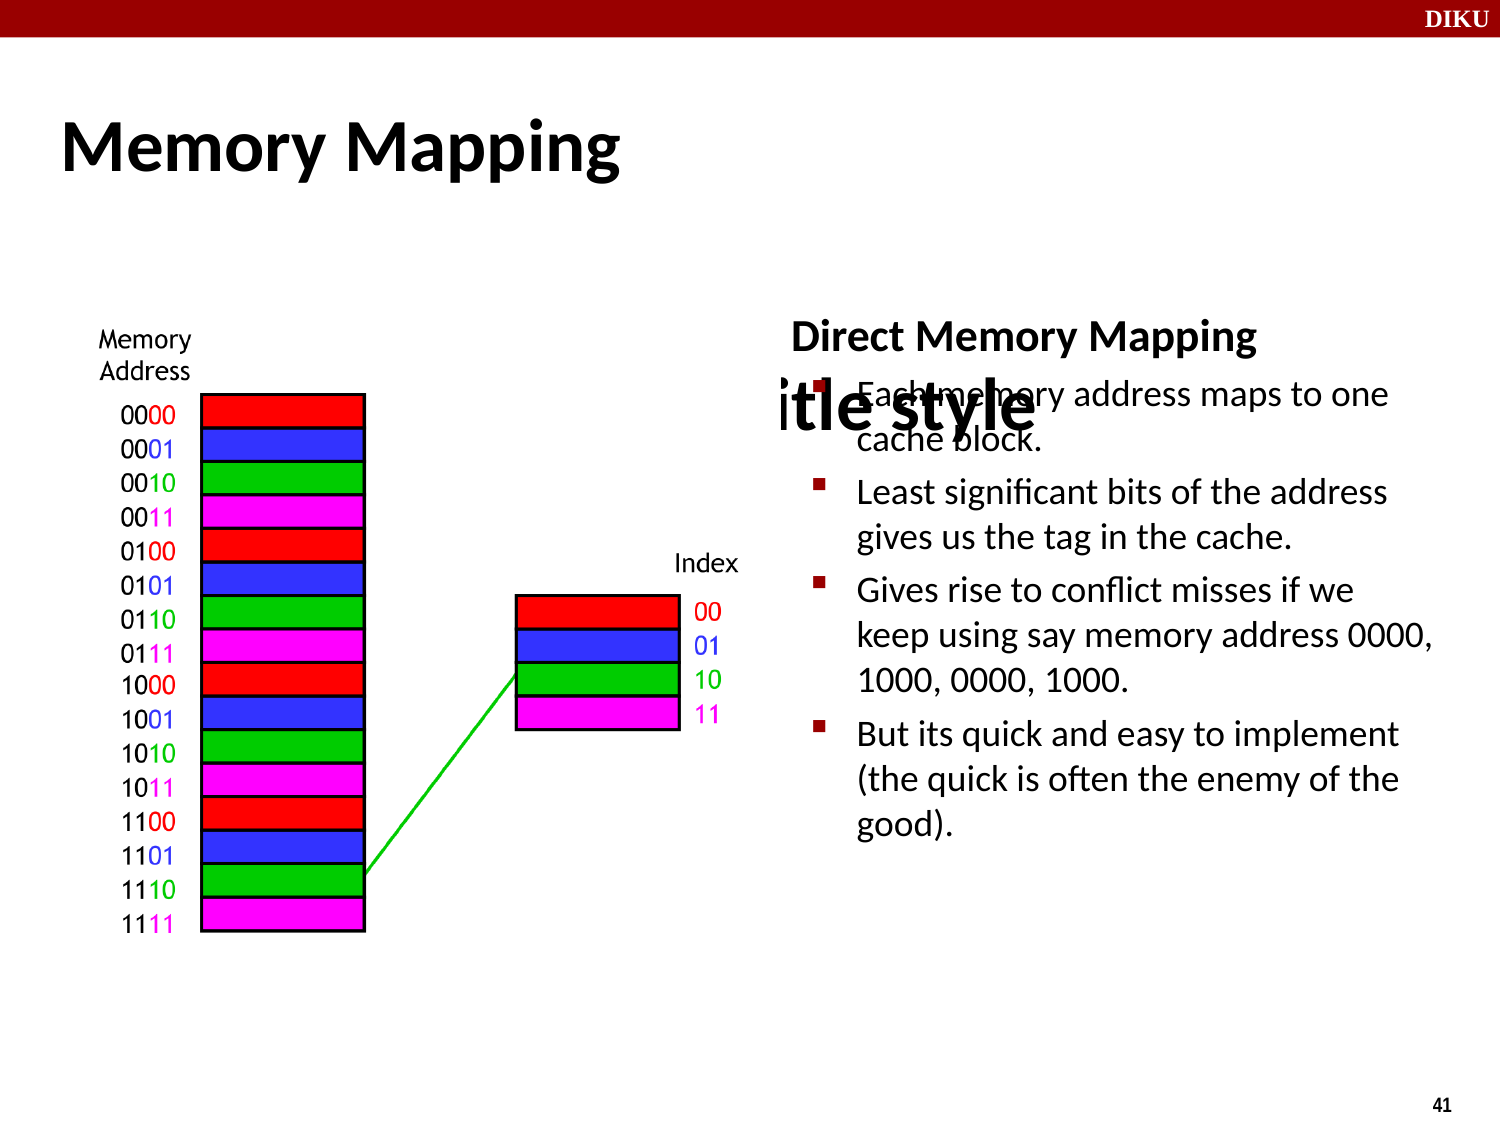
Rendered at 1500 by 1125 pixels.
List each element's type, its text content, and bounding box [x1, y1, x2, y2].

picture [75, 313, 719, 961]
text_box Memory Mapping [45, 76, 1405, 206]
text_box Direct Memory Mapping Each memory address maps to one cache block. Least significant bits of the address gives us the tag in the cache. Gives rise to conflict misses if we keep using say memory address 0000, 1000, 0000, 1000. But its quick and easy to implement (the quick is often the enemy of the good). [719, 298, 1450, 991]
